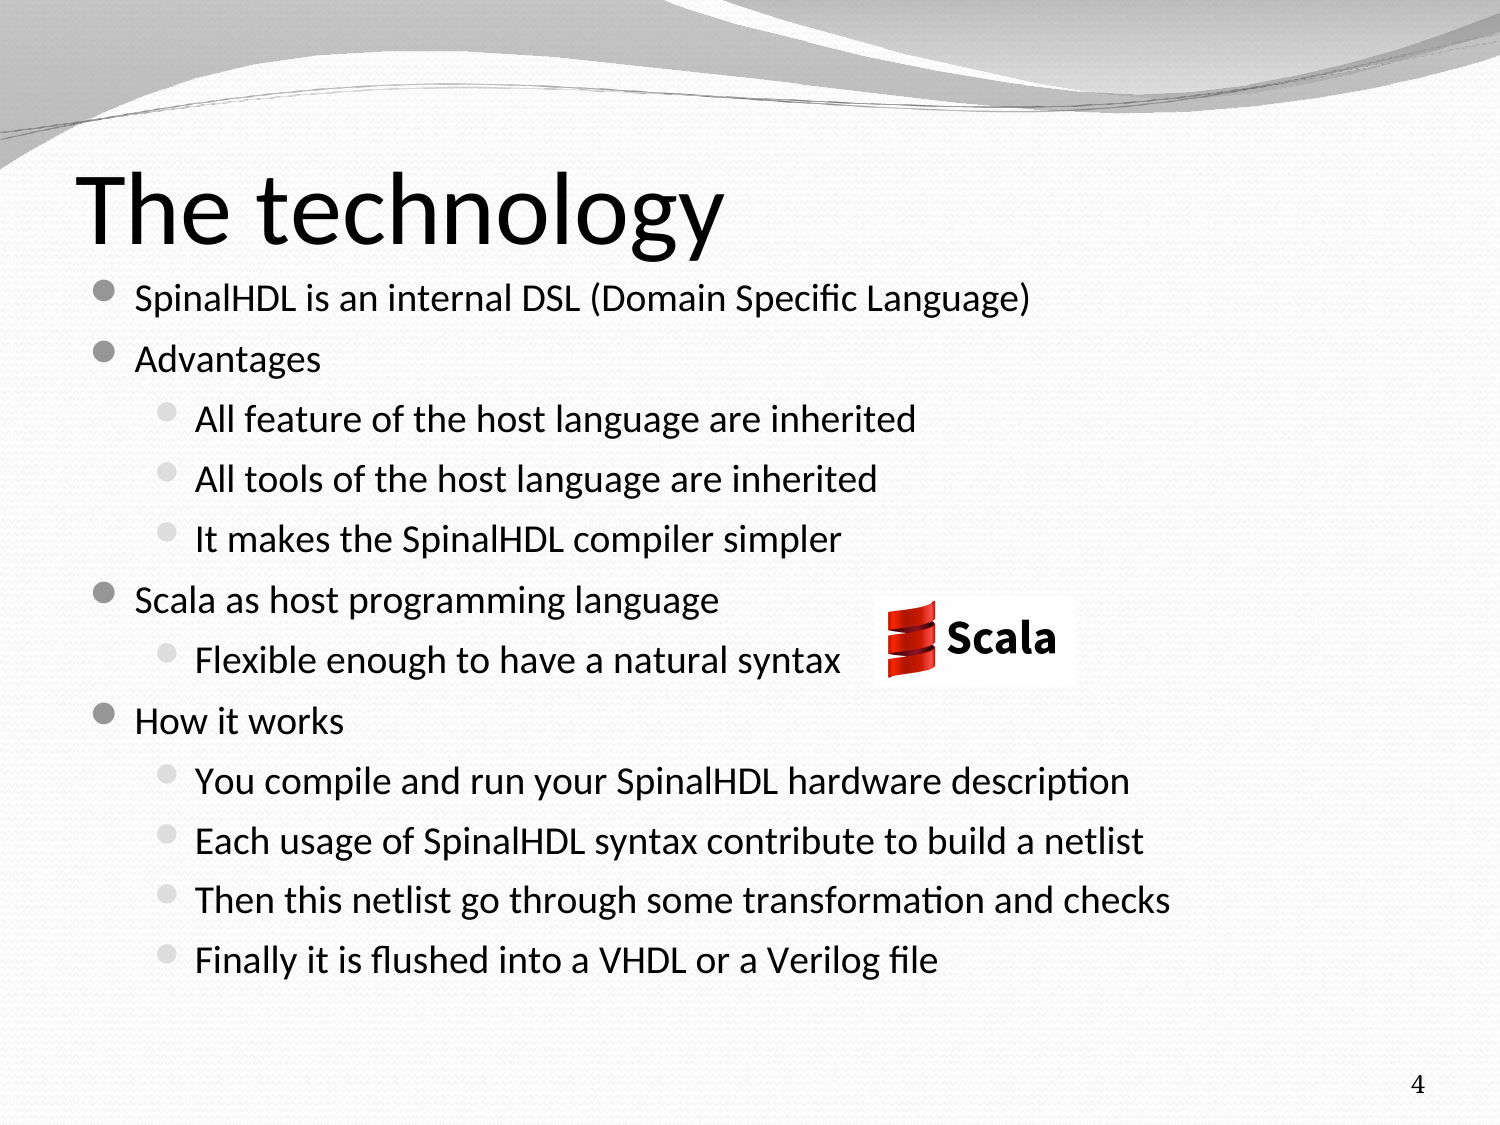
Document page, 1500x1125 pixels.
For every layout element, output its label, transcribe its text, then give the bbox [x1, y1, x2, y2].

list SpinalHDL is an internal DSL (Domain Specific Language) Advantages All feature of the host language are inherited All tools of the host language are inherited It makes the SpinalHDL compiler simpler Scala as host programming language Flexible enough to have a natural syntax How it works You compile and run your SpinalHDL hardware description Each usage of SpinalHDL syntax contribute to build a netlist Then this netlist go through some transformation and checks Finally it is flushed into a VHDL or a Verilog file [75, 266, 1426, 985]
picture [0, 0, 1500, 1125]
title The technology [75, 78, 1426, 266]
text_box <number> [1299, 1042, 1426, 1103]
